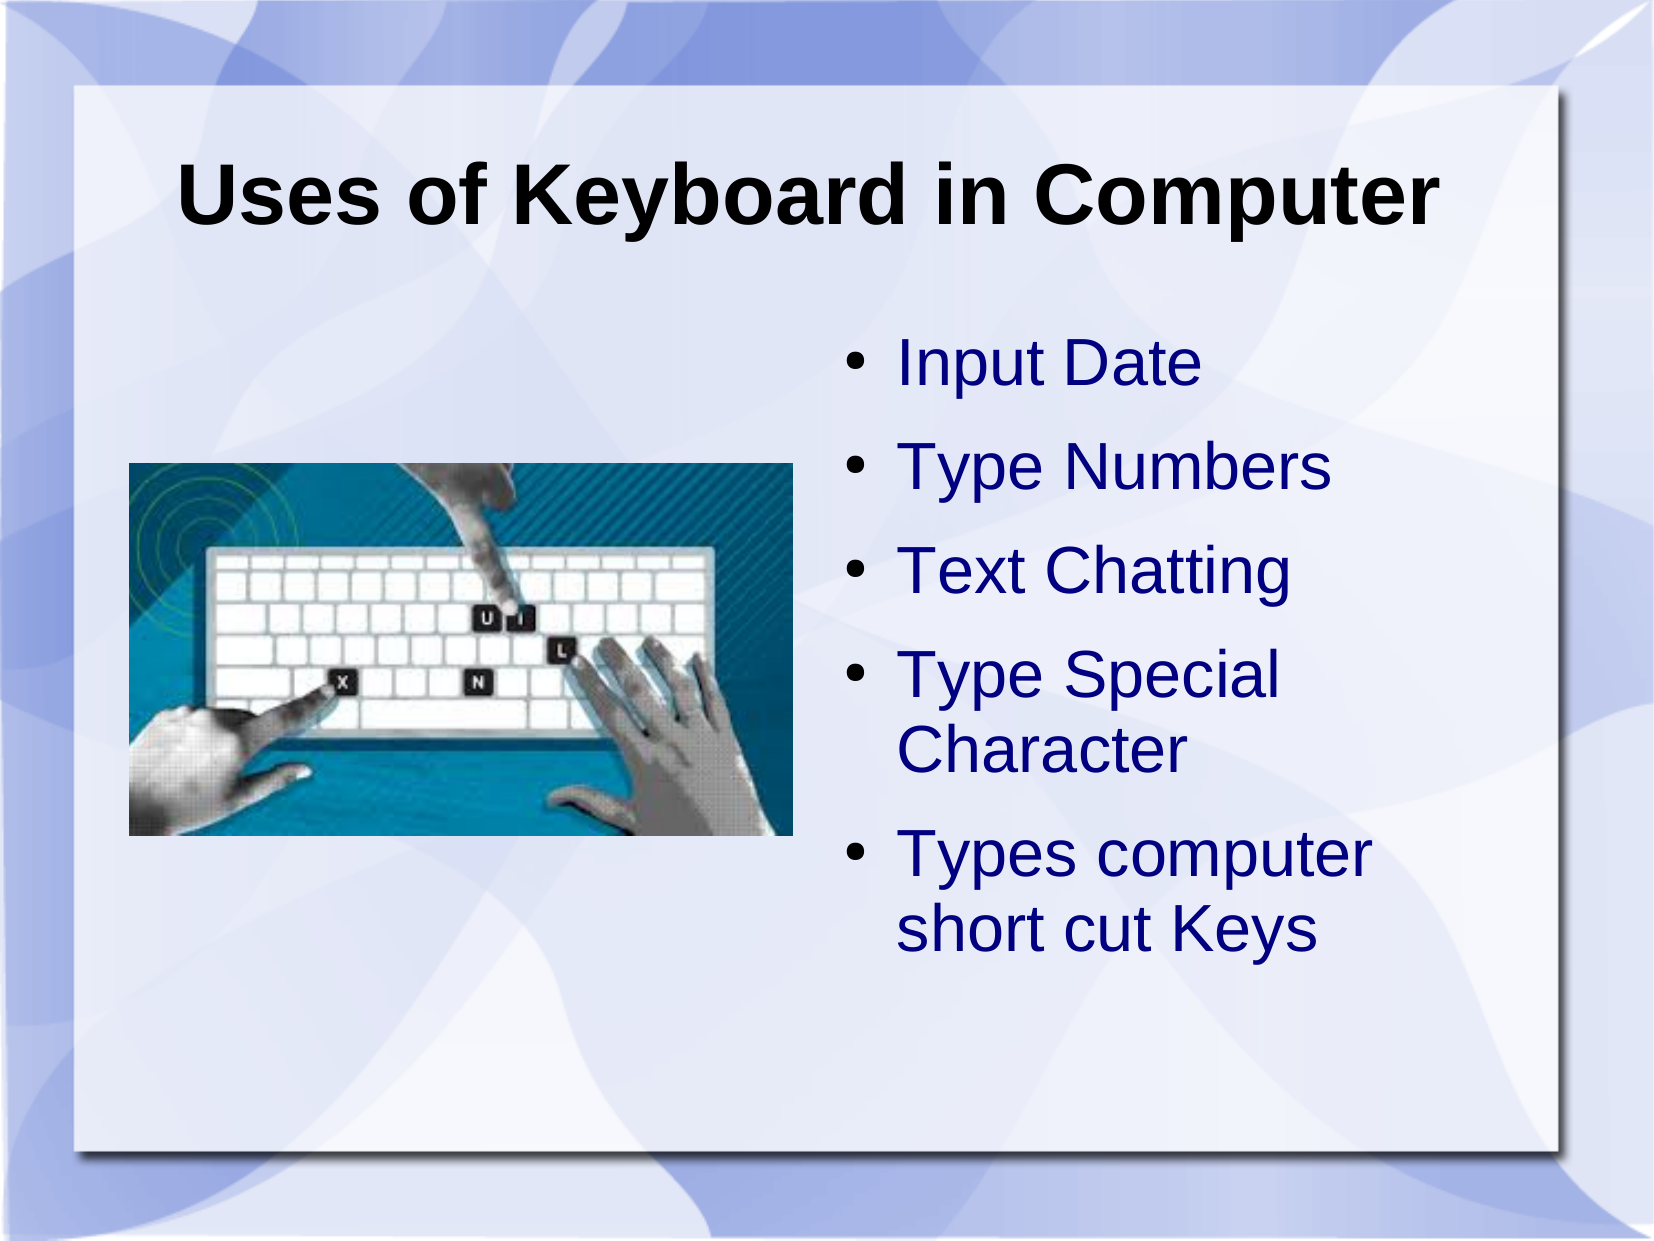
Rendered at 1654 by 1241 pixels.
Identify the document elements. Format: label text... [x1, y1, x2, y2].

list Input Date Type Numbers Text Chatting Type Special Character Types computer short cut Keys [825, 324, 1489, 975]
title Uses of Keyboard in Computer [82, 90, 1536, 298]
picture [0, 0, 1654, 1241]
